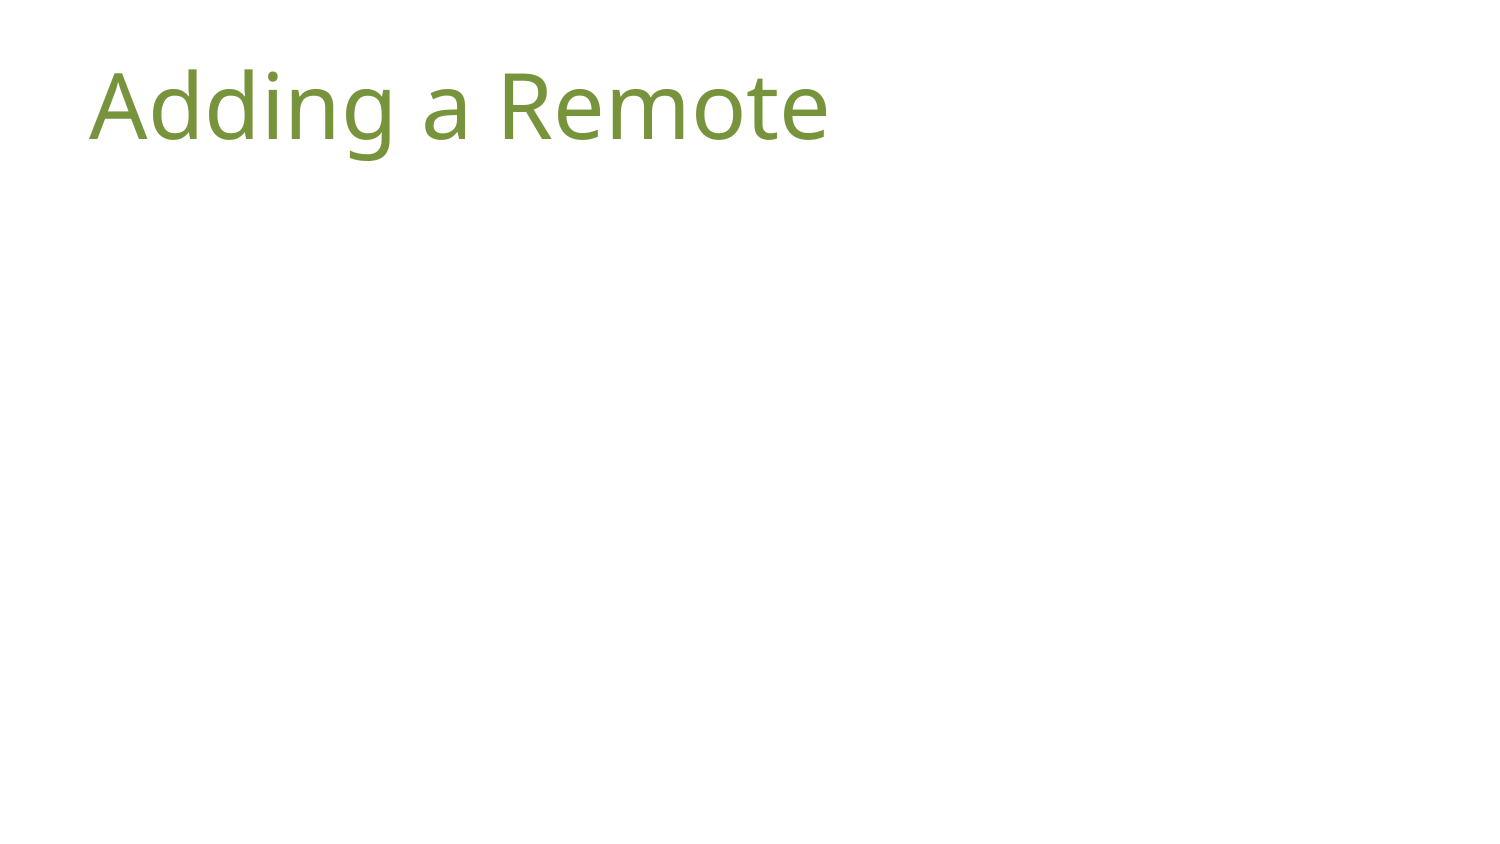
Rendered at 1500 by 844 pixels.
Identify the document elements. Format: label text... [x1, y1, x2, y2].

title Adding a Remote [75, 33, 1425, 175]
